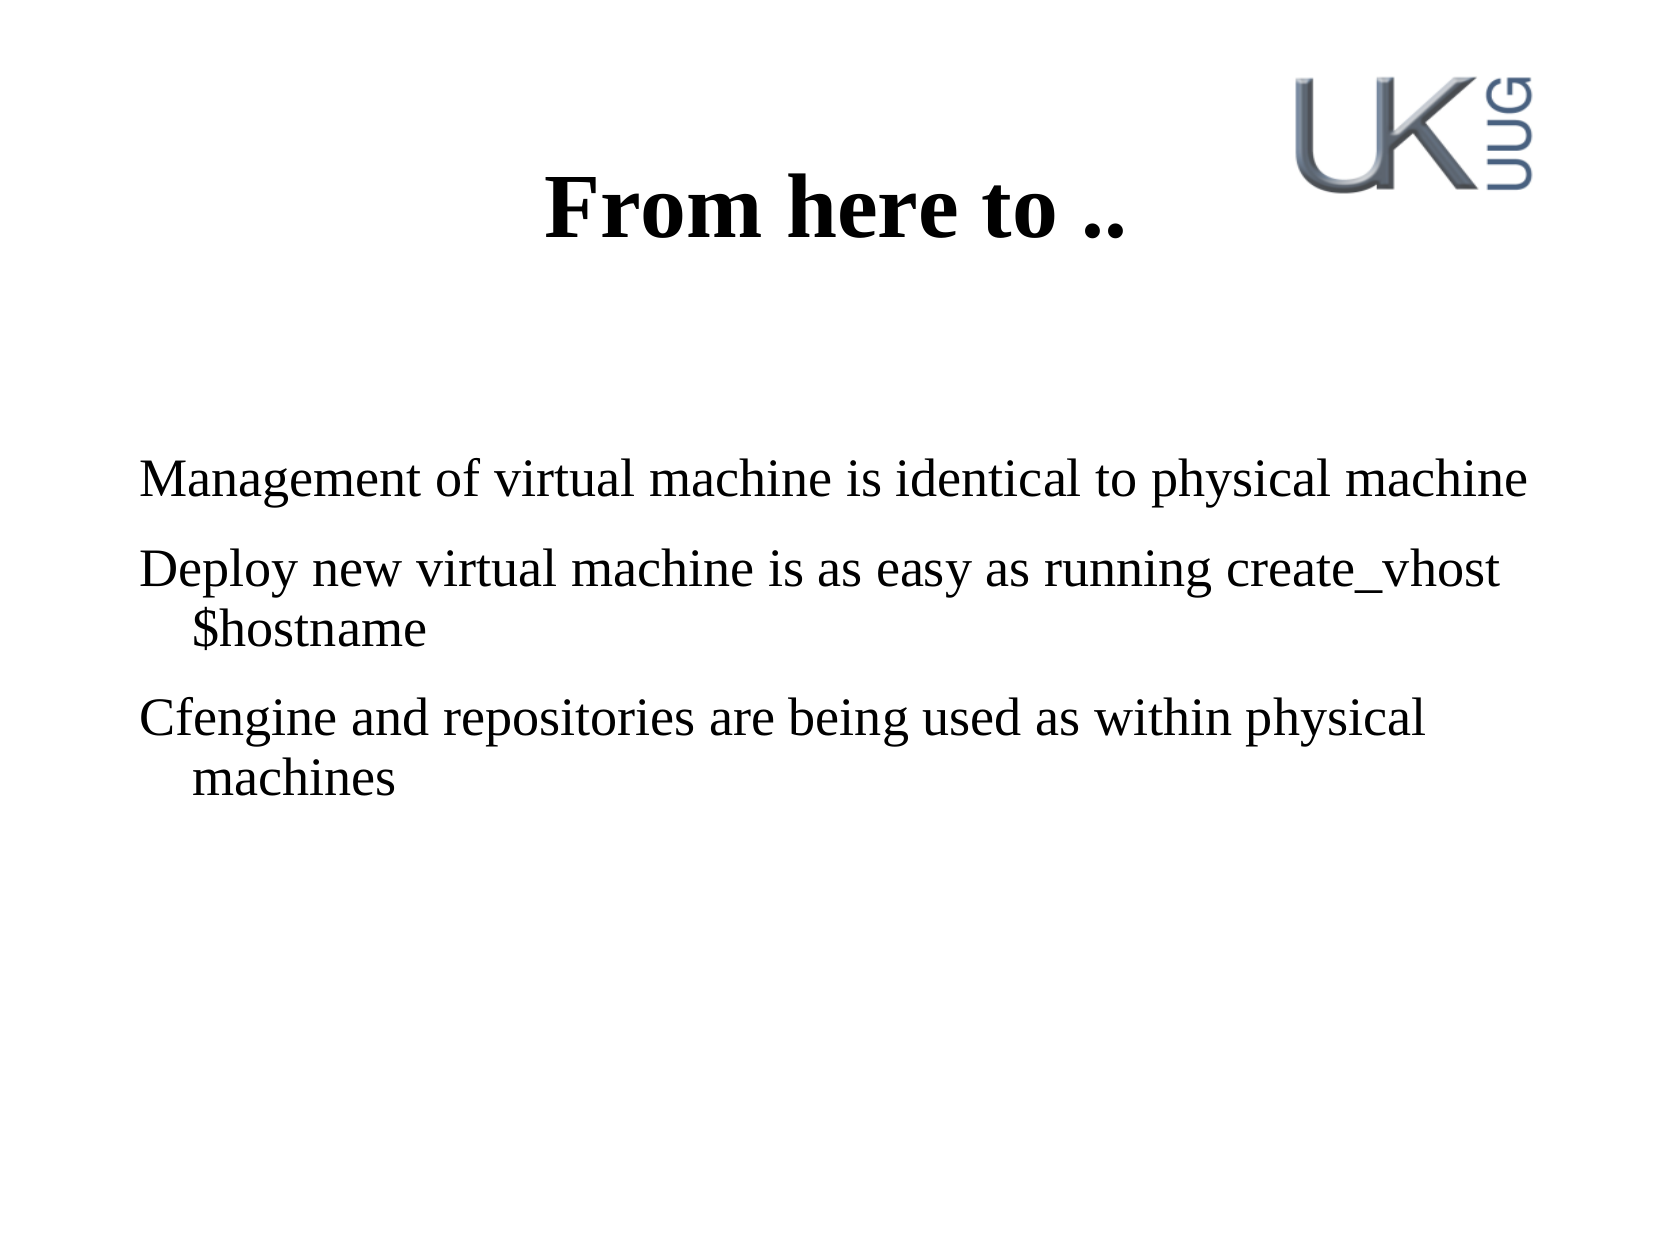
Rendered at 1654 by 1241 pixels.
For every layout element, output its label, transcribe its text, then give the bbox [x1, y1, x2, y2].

title From here to .. [121, 102, 1534, 311]
picture [1289, 74, 1538, 196]
list Management of virtual machine is identical to physical machine Deploy new virtual machine is as easy as running create_vhost $hostname Cfengine and repositories are being used as within physical machines [121, 344, 1534, 1127]
